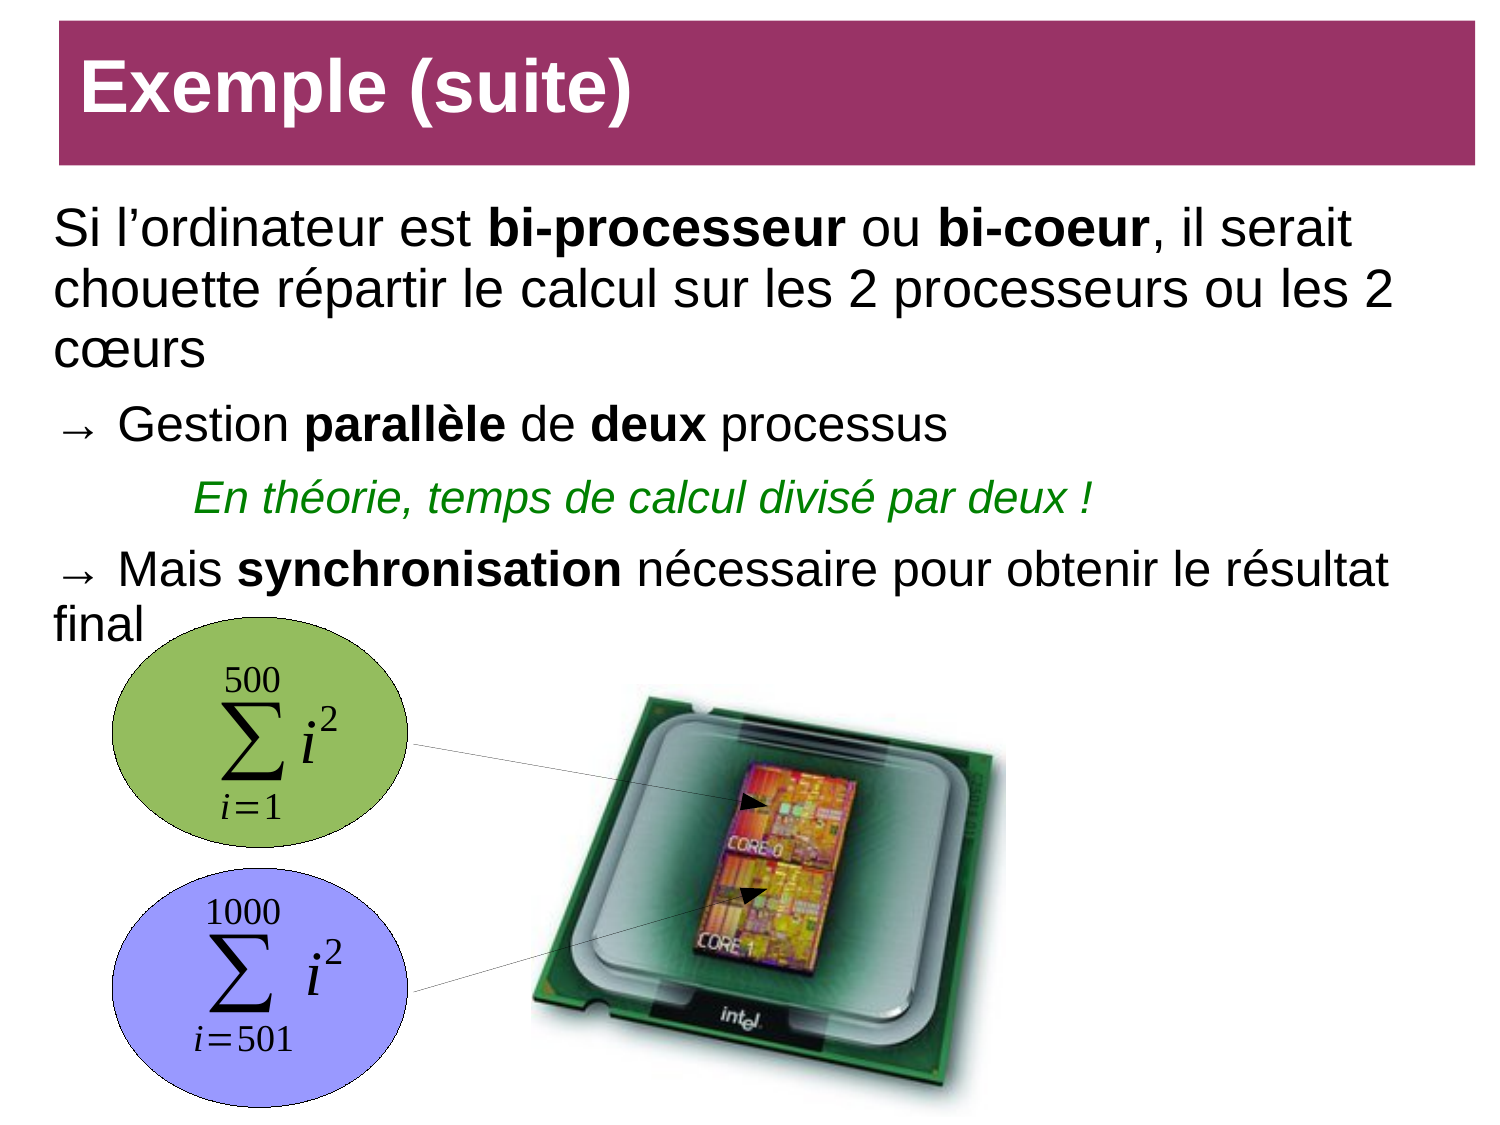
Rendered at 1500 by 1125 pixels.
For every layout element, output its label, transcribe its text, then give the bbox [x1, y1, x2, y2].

chart [200, 656, 355, 827]
title Exemple (suite) [59, 20, 1476, 166]
text_box [112, 888, 408, 1108]
list Si l’ordinateur est bi-processeur ou bi-coeur, il serait chouette répartir le calcul sur les 2 processeurs ou les 2 cœurs → Gestion parallèle de deux processus En théorie, temps de calcul divisé par deux ! → Mais synchronisation nécessaire pour obtenir le résultat final [53, 197, 1470, 653]
text_box [112, 617, 408, 848]
text_box [178, 868, 342, 888]
chart [177, 888, 360, 1060]
picture [531, 684, 1006, 1117]
